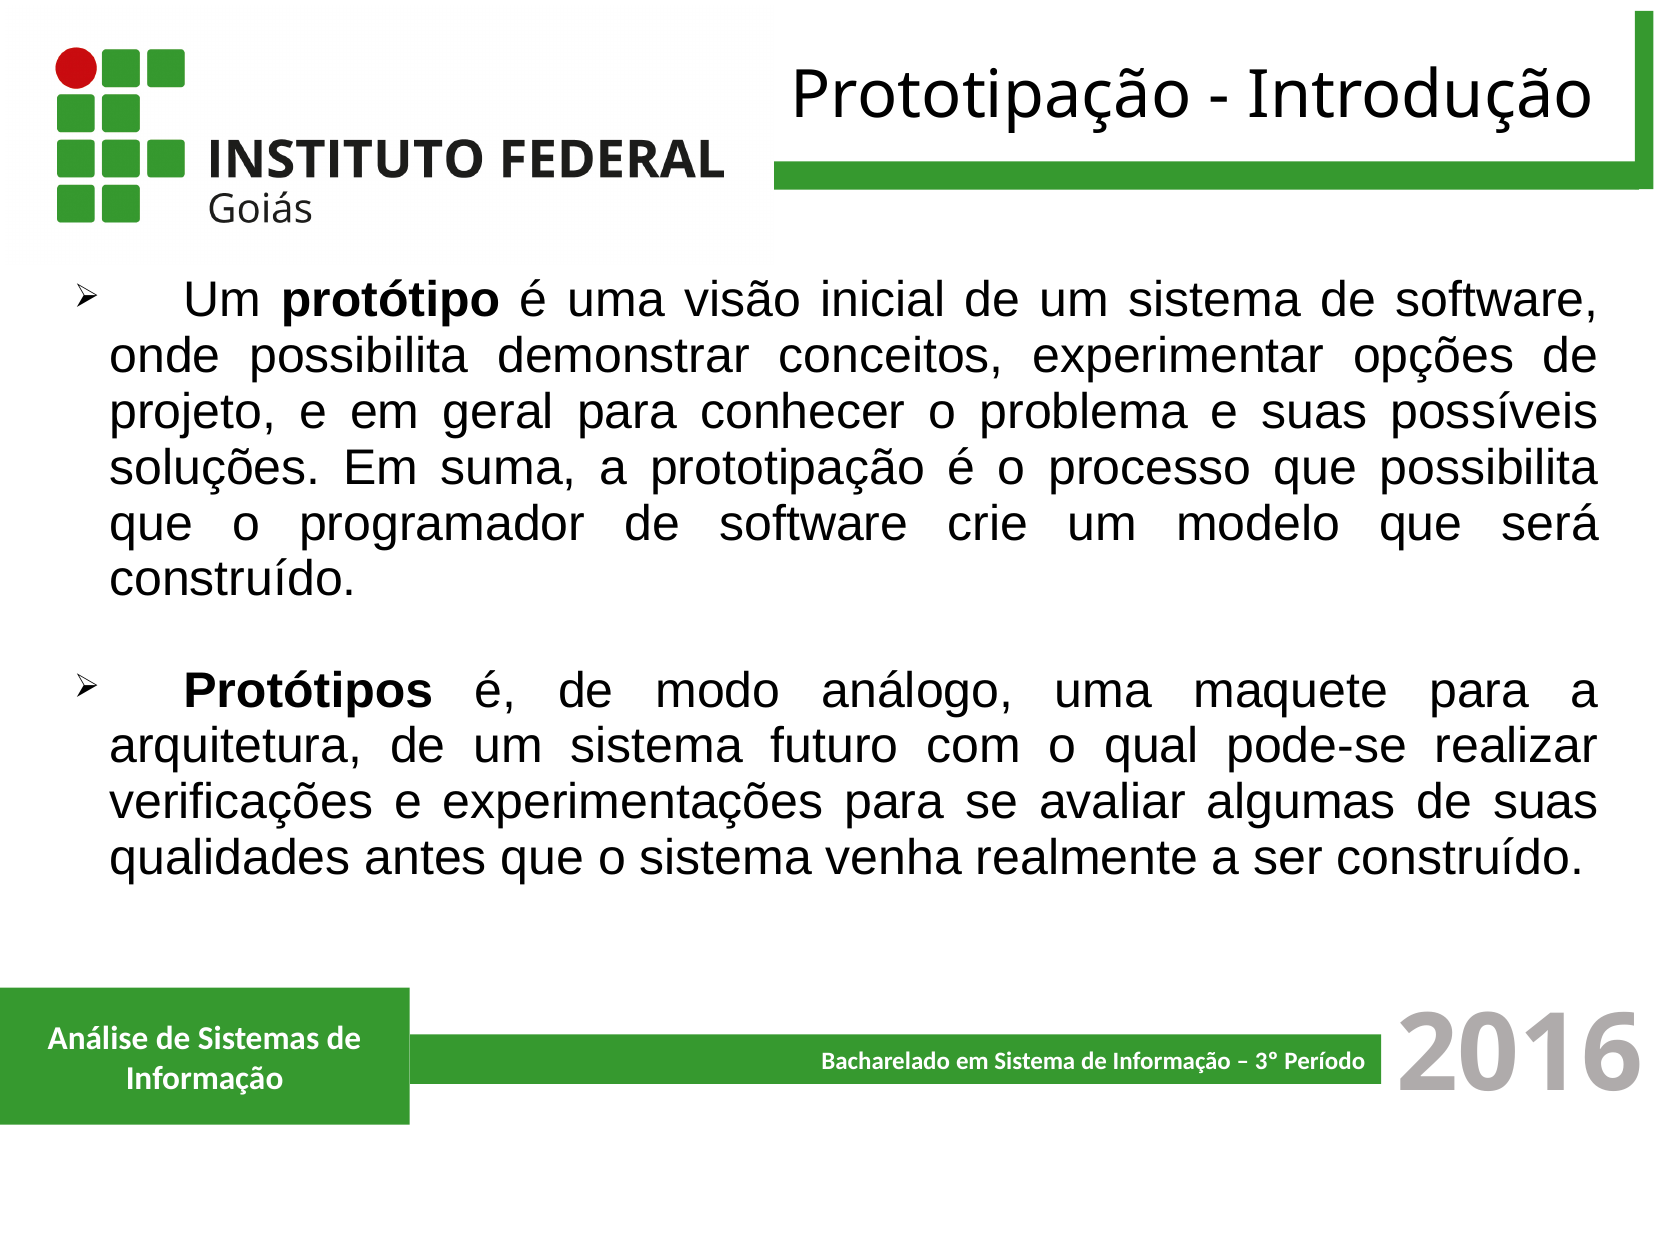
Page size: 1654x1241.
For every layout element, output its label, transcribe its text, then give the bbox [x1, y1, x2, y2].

text_box [774, 10, 1654, 190]
text_box 2016 [1381, 975, 1648, 1125]
picture [5, 5, 774, 265]
text_box Bacharelado em Sistema de Informação – 3º Período [410, 1034, 1382, 1084]
text_box Análise de Sistemas de Informação [0, 987, 410, 1125]
text_box Um protótipo é uma visão inicial de um sistema de software, onde possibilita demonstrar conceitos, experimentar opções de projeto, e em geral para conhecer o problema e suas possíveis soluções. Em suma, a prototipação é o processo que possibilita que o programador de software crie um modelo que será construído. Protótipos é, de modo análogo, uma maquete para a arquitetura, de um sistema futuro com o qual pode-se realizar verificações e experimentações para se avaliar algumas de suas qualidades antes que o sistema venha realmente a ser construído. [59, 264, 1615, 940]
text_box Prototipação - Introdução [860, 42, 1610, 138]
